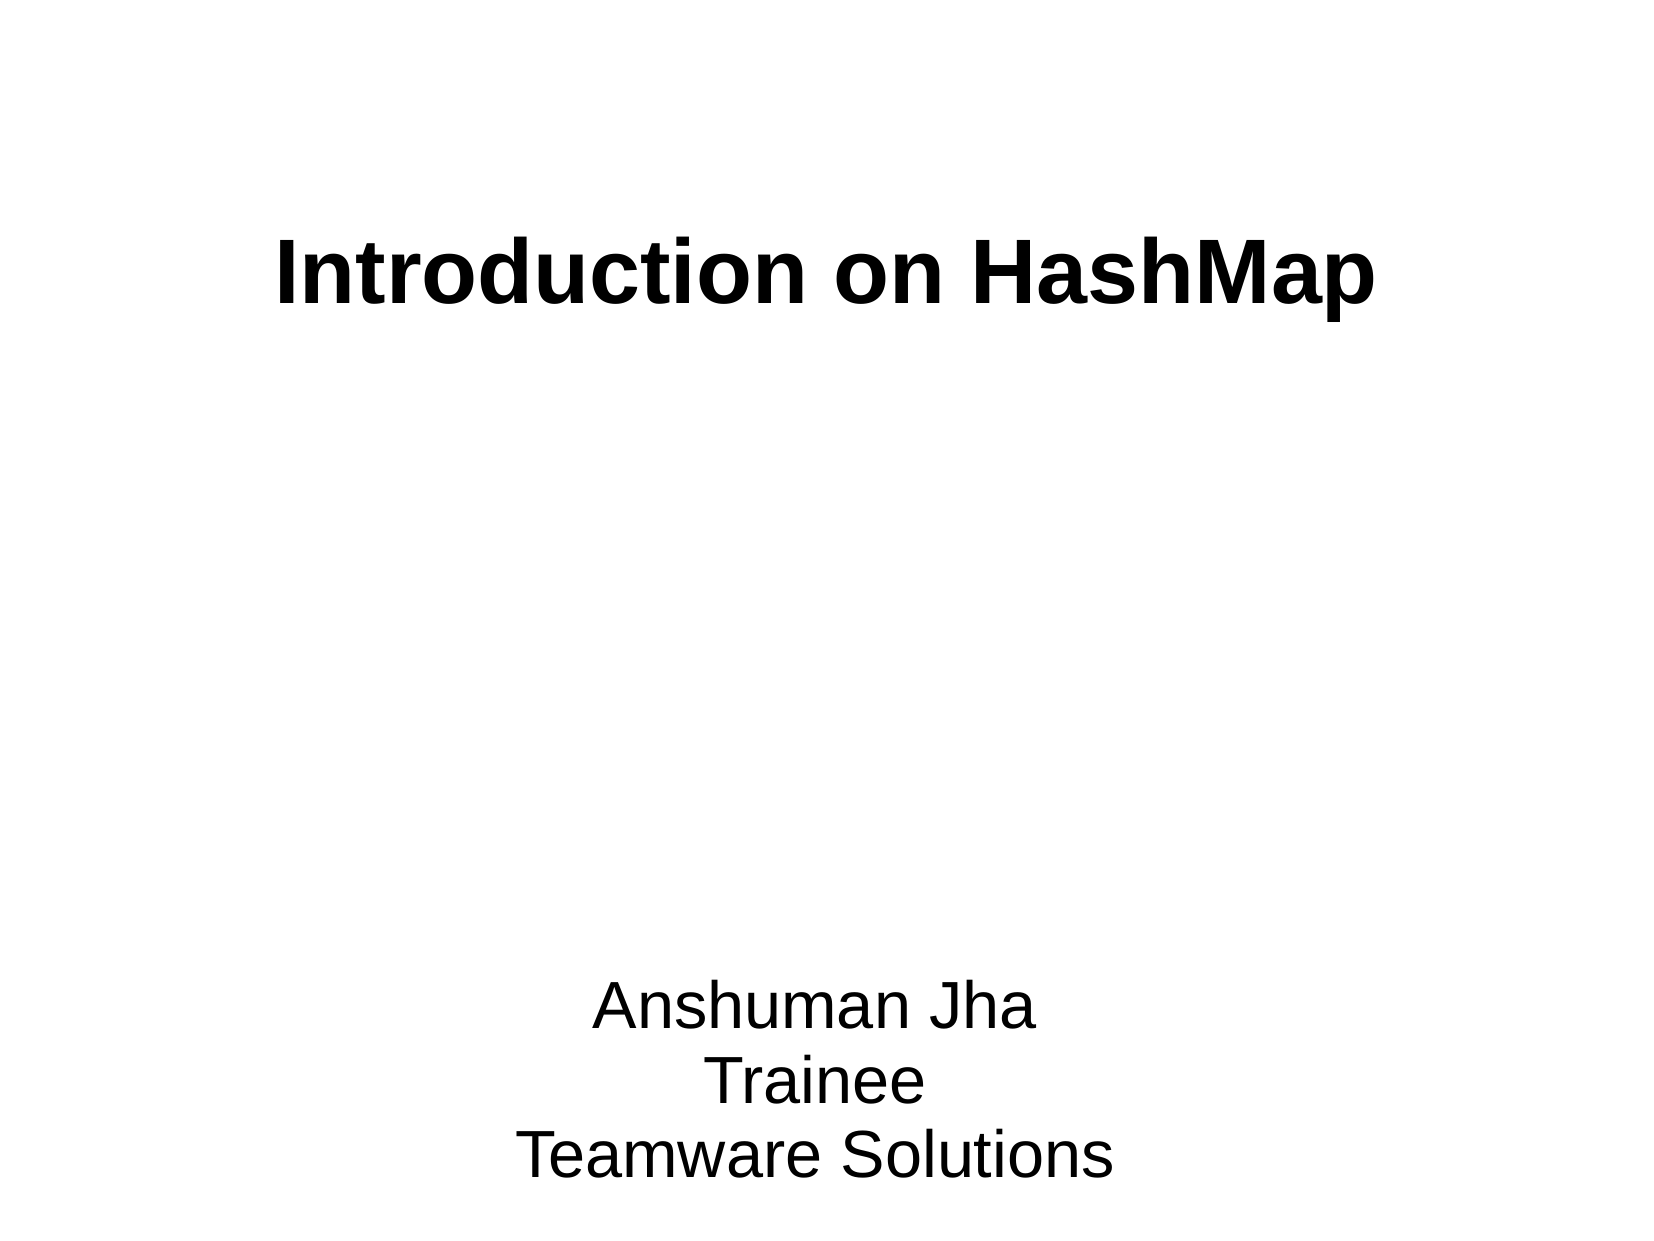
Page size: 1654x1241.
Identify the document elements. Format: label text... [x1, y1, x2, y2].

subtitle Anshuman Jha Trainee Teamware Solutions [70, 496, 1560, 1216]
title Introduction on HashMap [82, 106, 1571, 438]
